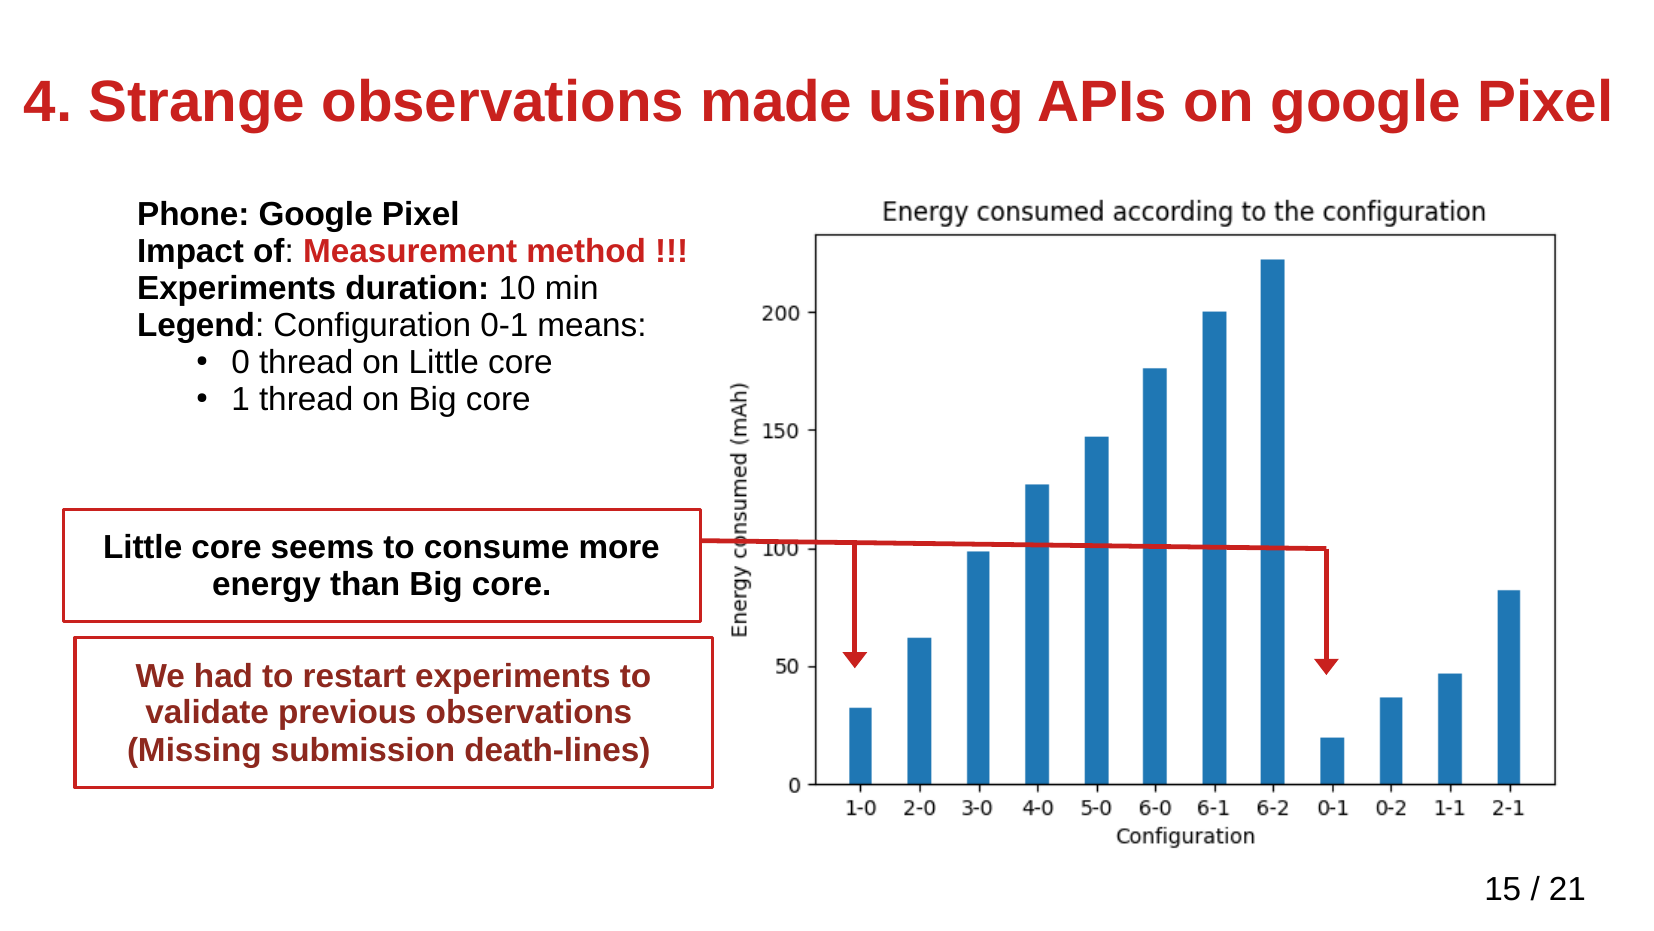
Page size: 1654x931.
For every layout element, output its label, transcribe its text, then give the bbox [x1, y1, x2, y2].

text_box Little core seems to consume more energy than Big core. [63, 509, 701, 622]
text_box We had to restart experiments to validate previous observations (Missing submission death-lines) [74, 637, 713, 788]
title 4. Strange observations made using APIs on google Pixel [23, 26, 1654, 177]
picture [696, 177, 1650, 863]
text_box 15 / 21 [1469, 862, 1654, 931]
text_box Phone: Google Pixel Impact of: Measurement method !!! Experiments duration: 10 min Legend: Configuration 0-1 means: 0 thread on Little core 1 thread on Big core [122, 188, 835, 463]
